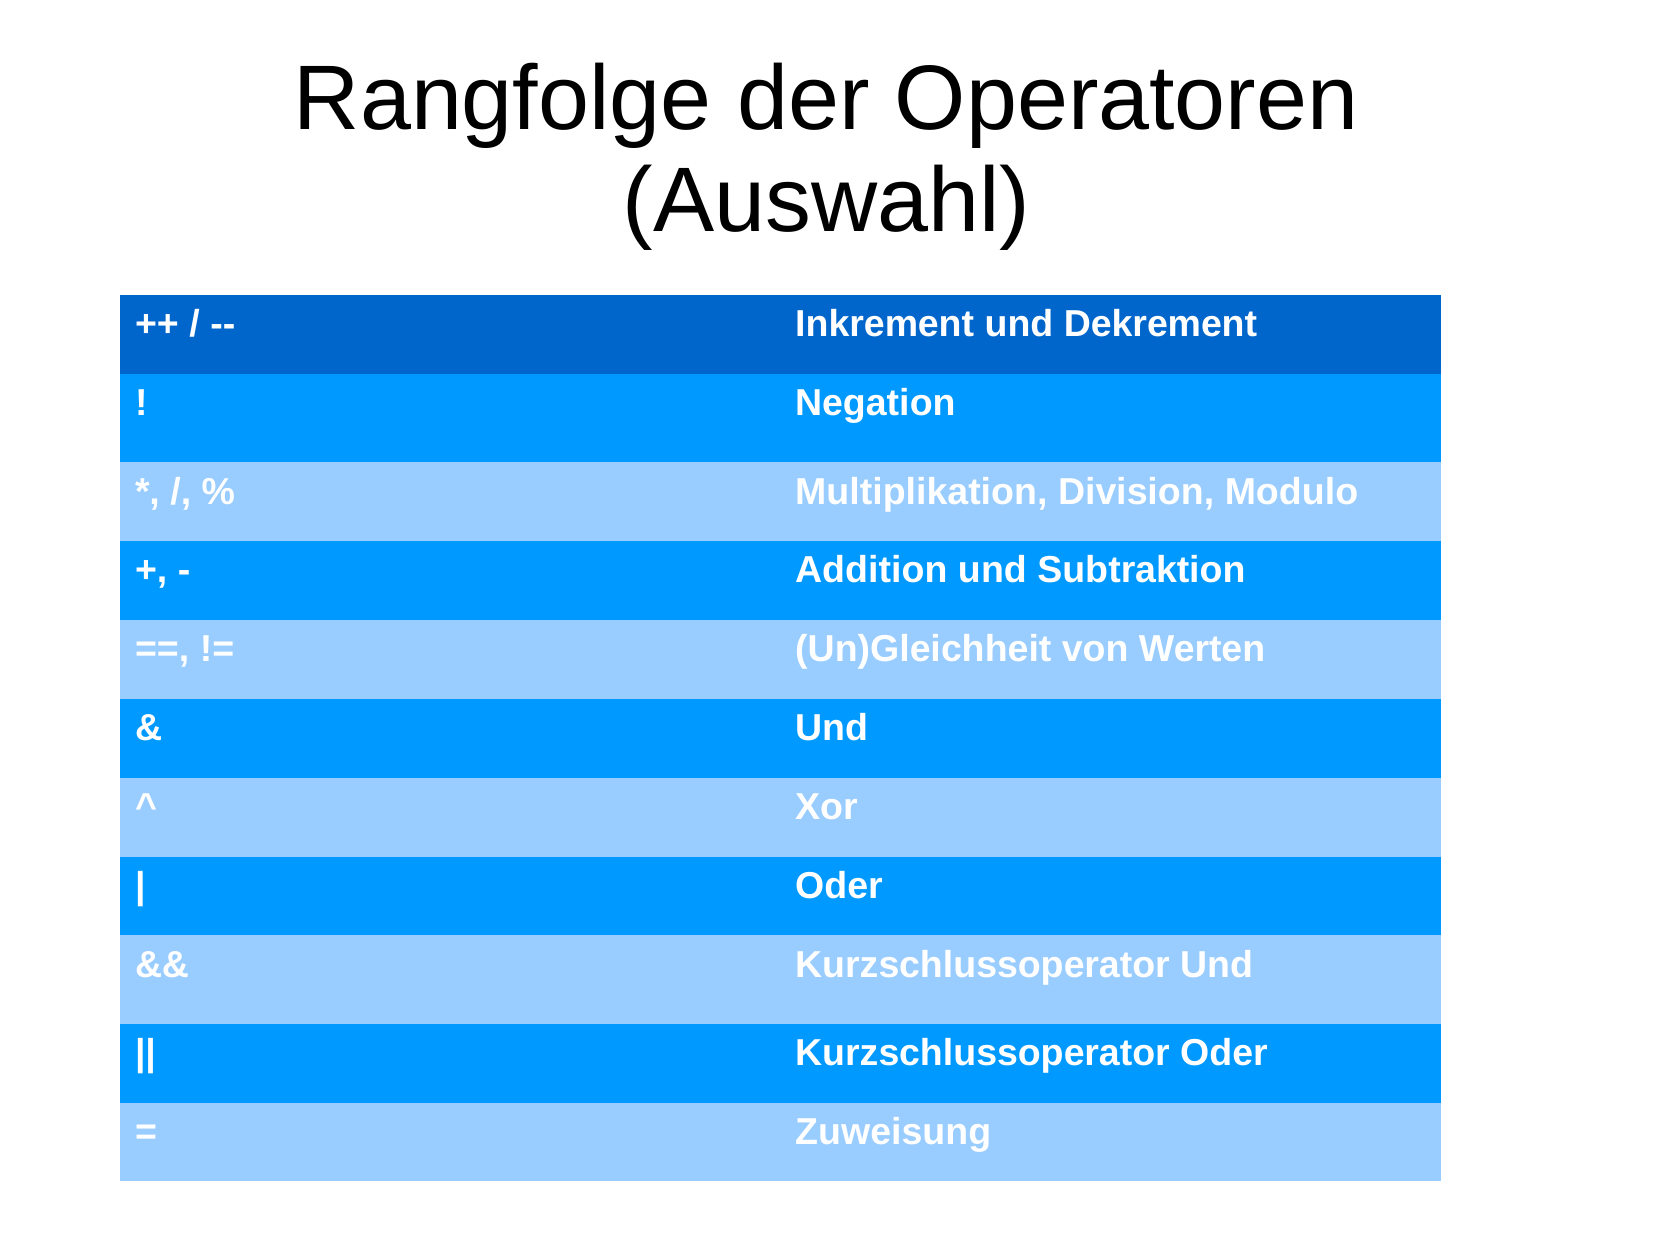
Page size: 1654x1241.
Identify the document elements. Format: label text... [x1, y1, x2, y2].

table_cell || [120, 1024, 780, 1103]
table_cell (Un)Gleichheit von Werten [780, 620, 1441, 699]
table_cell Xor [780, 778, 1441, 857]
table_cell Multiplikation, Division, Modulo [780, 462, 1441, 541]
table_cell Addition und Subtraktion [780, 541, 1441, 620]
table_cell Zuweisung [780, 1103, 1441, 1181]
table_cell Kurzschlussoperator Und [780, 935, 1441, 1024]
table_cell = [120, 1103, 780, 1181]
table_cell | [120, 857, 780, 935]
table_cell & [120, 699, 780, 778]
table_cell +, - [120, 541, 780, 620]
table_cell *, /, % [120, 462, 780, 541]
table_cell ! [120, 374, 780, 462]
table_cell Und [780, 699, 1441, 778]
table_cell Kurzschlussoperator Oder [780, 1024, 1441, 1103]
table_cell && [120, 935, 780, 1024]
table_cell Negation [780, 374, 1441, 462]
table_cell Oder [780, 857, 1441, 935]
title Rangfolge der Operatoren (Auswahl) [82, 46, 1571, 252]
table_cell ==, != [120, 620, 780, 699]
table_header ++ / -- [120, 295, 780, 374]
table_cell ^ [120, 778, 780, 857]
table_header Inkrement und Dekrement [780, 295, 1441, 374]
